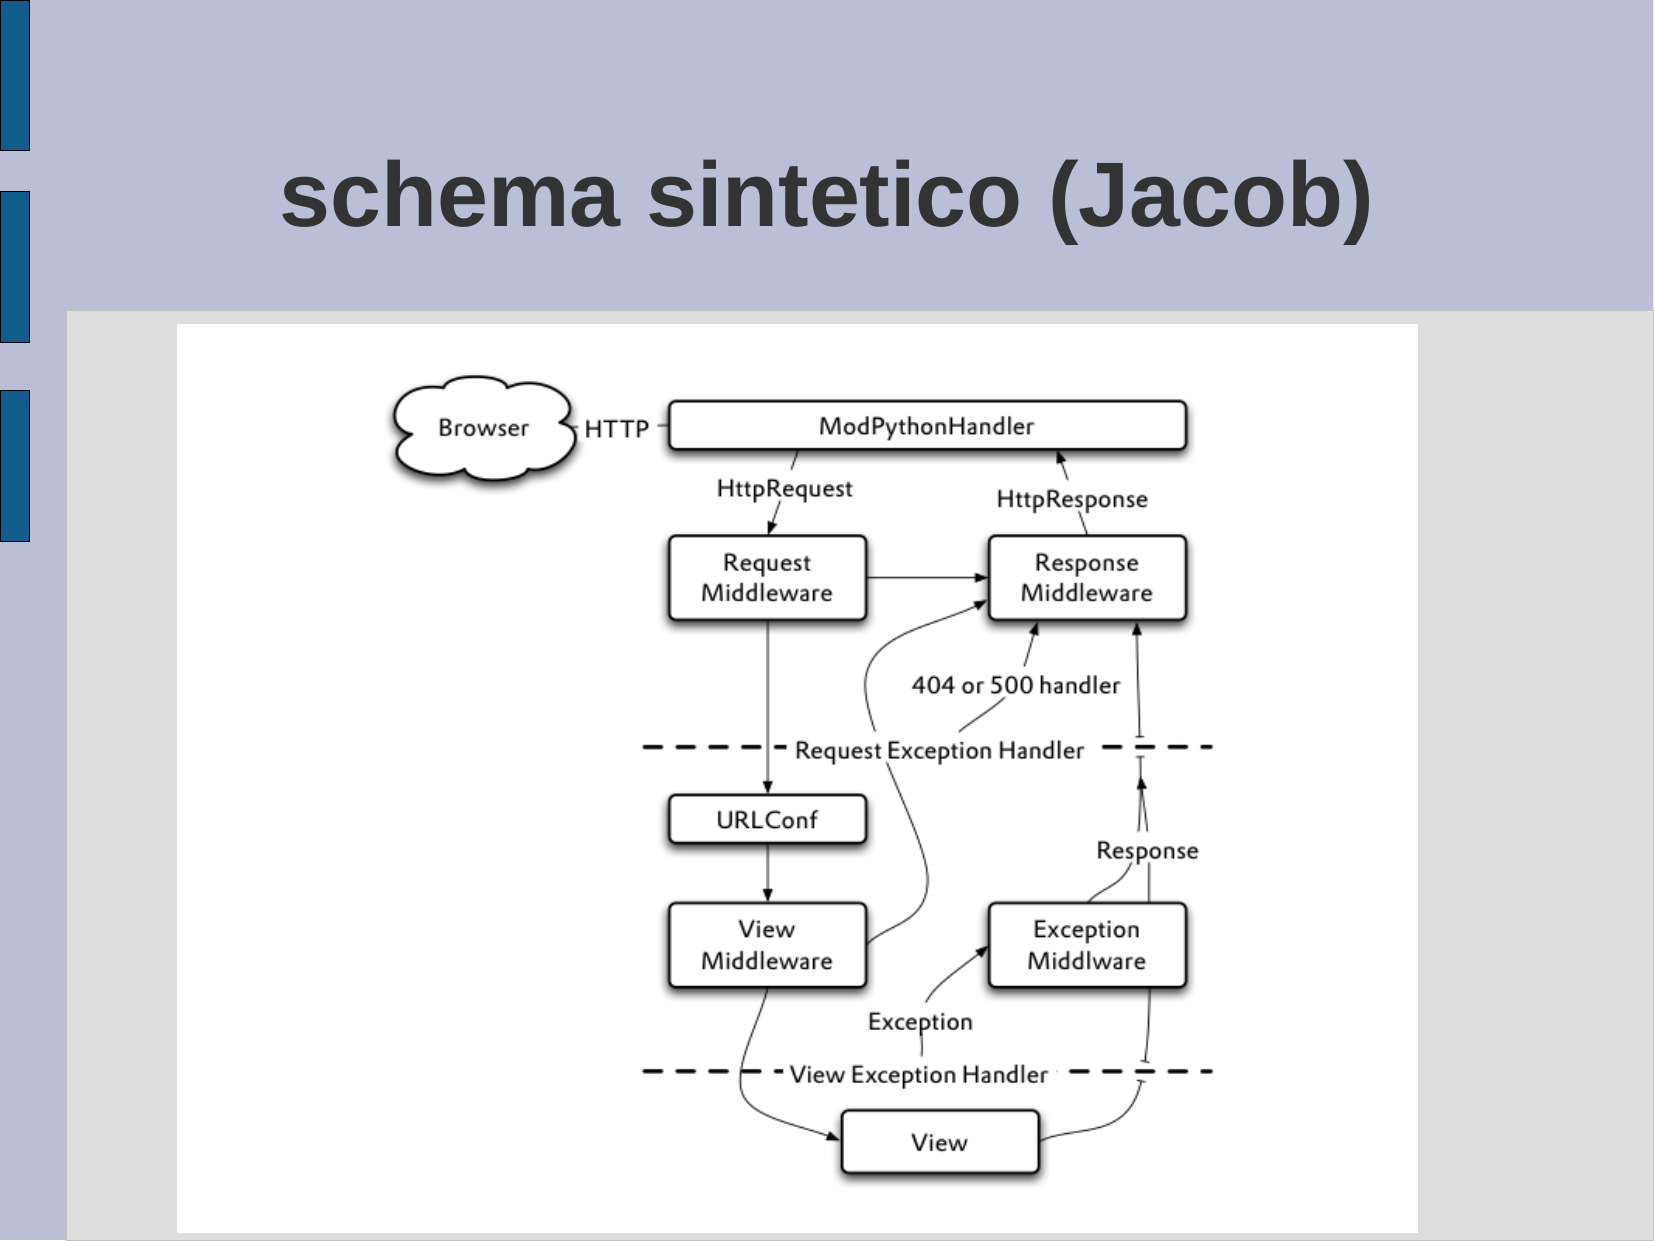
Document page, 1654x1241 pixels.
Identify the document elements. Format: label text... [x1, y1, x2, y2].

title schema sintetico (Jacob) [121, 98, 1534, 291]
picture [177, 324, 1418, 1233]
